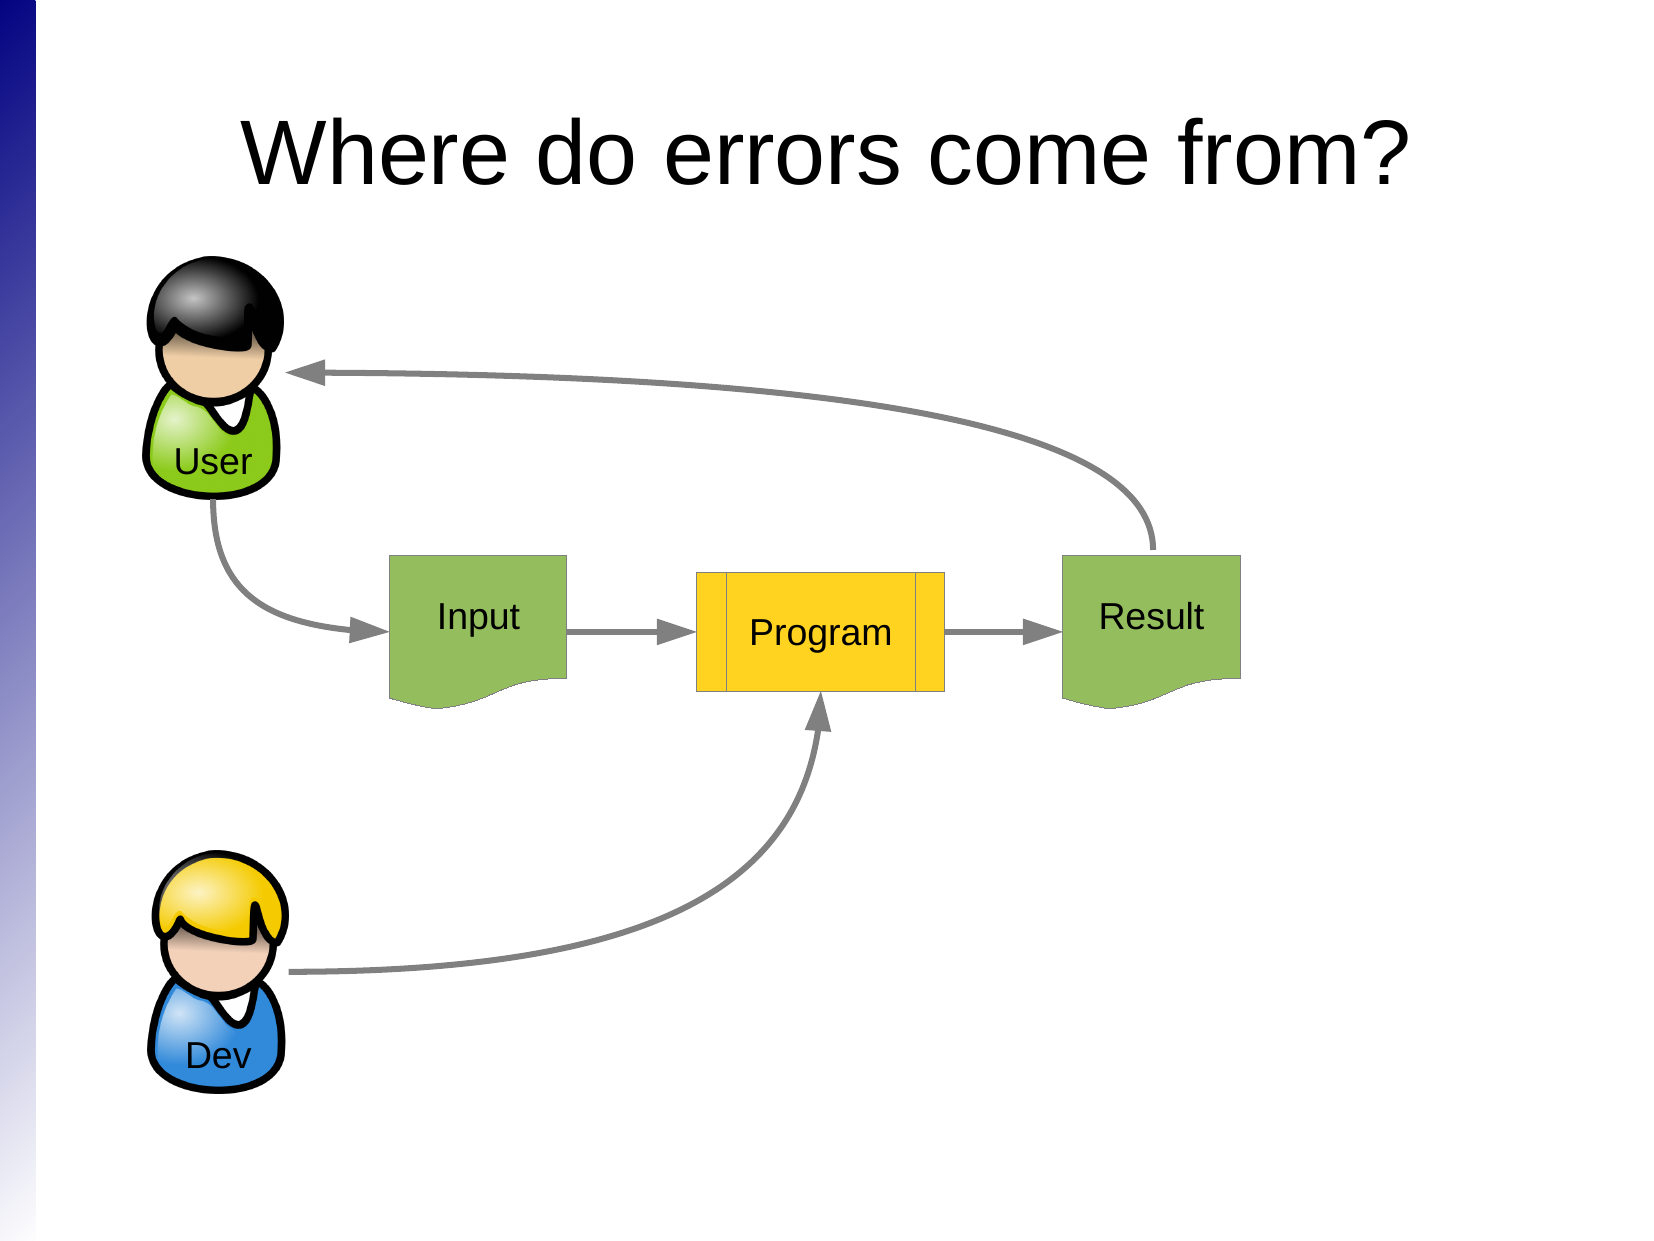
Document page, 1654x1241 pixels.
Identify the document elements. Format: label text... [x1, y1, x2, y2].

text_box Program [697, 572, 945, 692]
title Where do errors come from? [82, 49, 1571, 257]
picture [142, 256, 284, 500]
text_box Input [389, 555, 567, 709]
text_box Result [1062, 555, 1241, 709]
picture [147, 850, 289, 1094]
